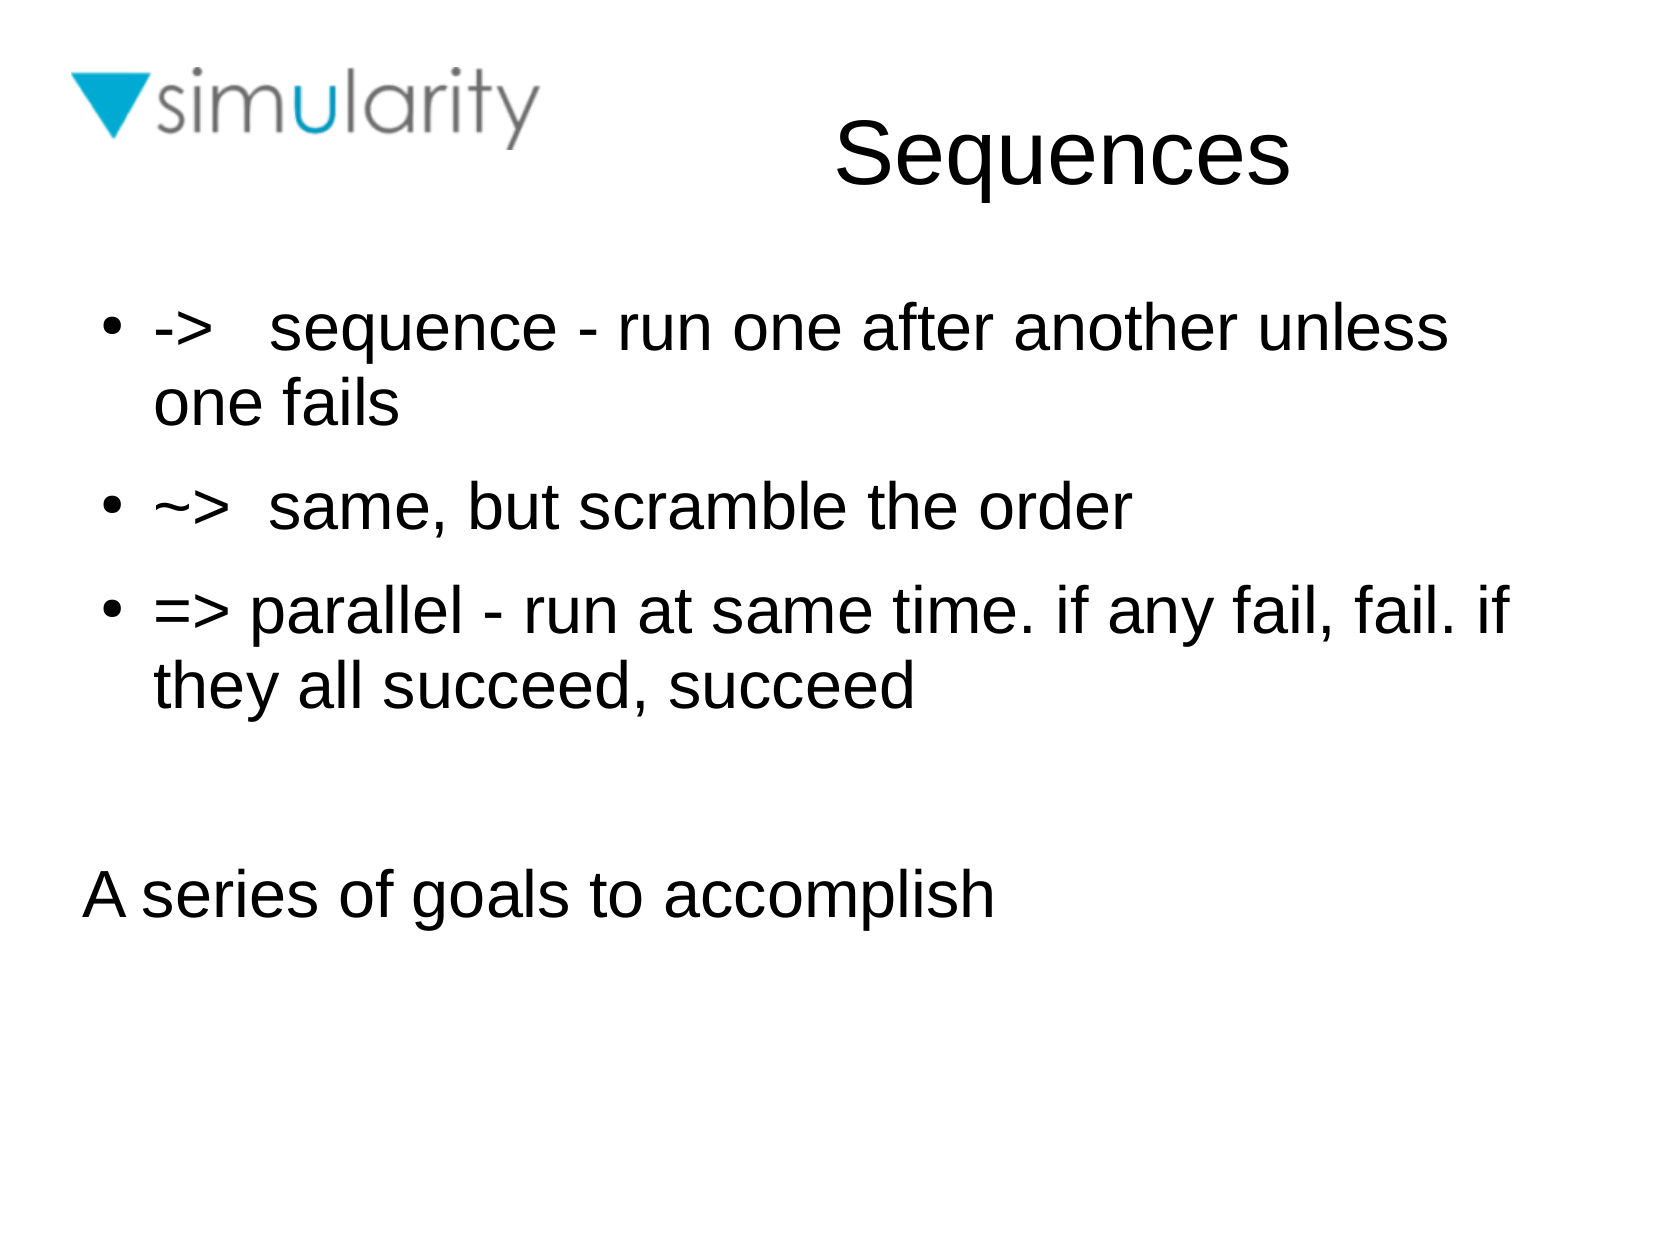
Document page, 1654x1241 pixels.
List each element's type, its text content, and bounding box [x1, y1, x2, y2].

list -> sequence - run one after another unless one fails ~> same, but scramble the order => parallel - run at same time. if any fail, fail. if they all succeed, succeed A series of goals to accomplish [82, 290, 1571, 1010]
picture [71, 67, 541, 150]
title Sequences [555, 49, 1571, 257]
